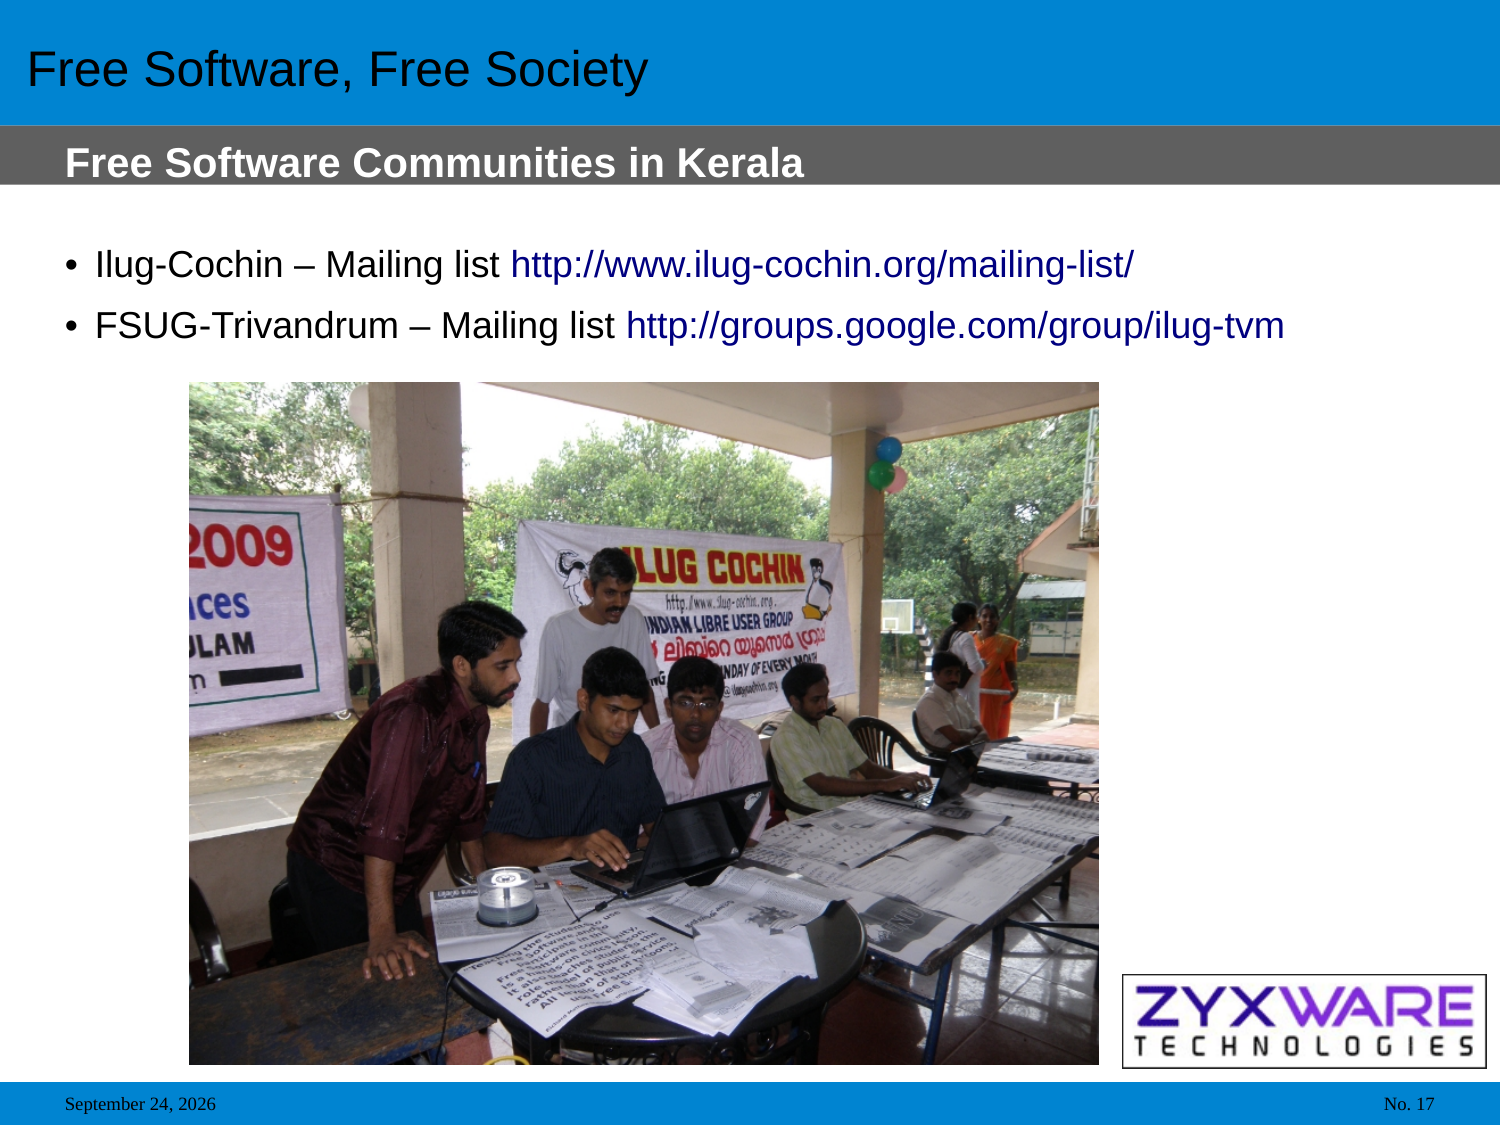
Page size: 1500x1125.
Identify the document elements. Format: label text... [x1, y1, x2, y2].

picture [189, 382, 1099, 1065]
title Free Software Communities in Kerala [64, 139, 1436, 187]
list Ilug-Cochin – Mailing list http://www.ilug-cochin.org/mailing-list/ FSUG-Trivandrum – Mailing list http://groups.google.com/group/ilug-tvm [64, 243, 1436, 972]
picture [1122, 974, 1487, 1069]
